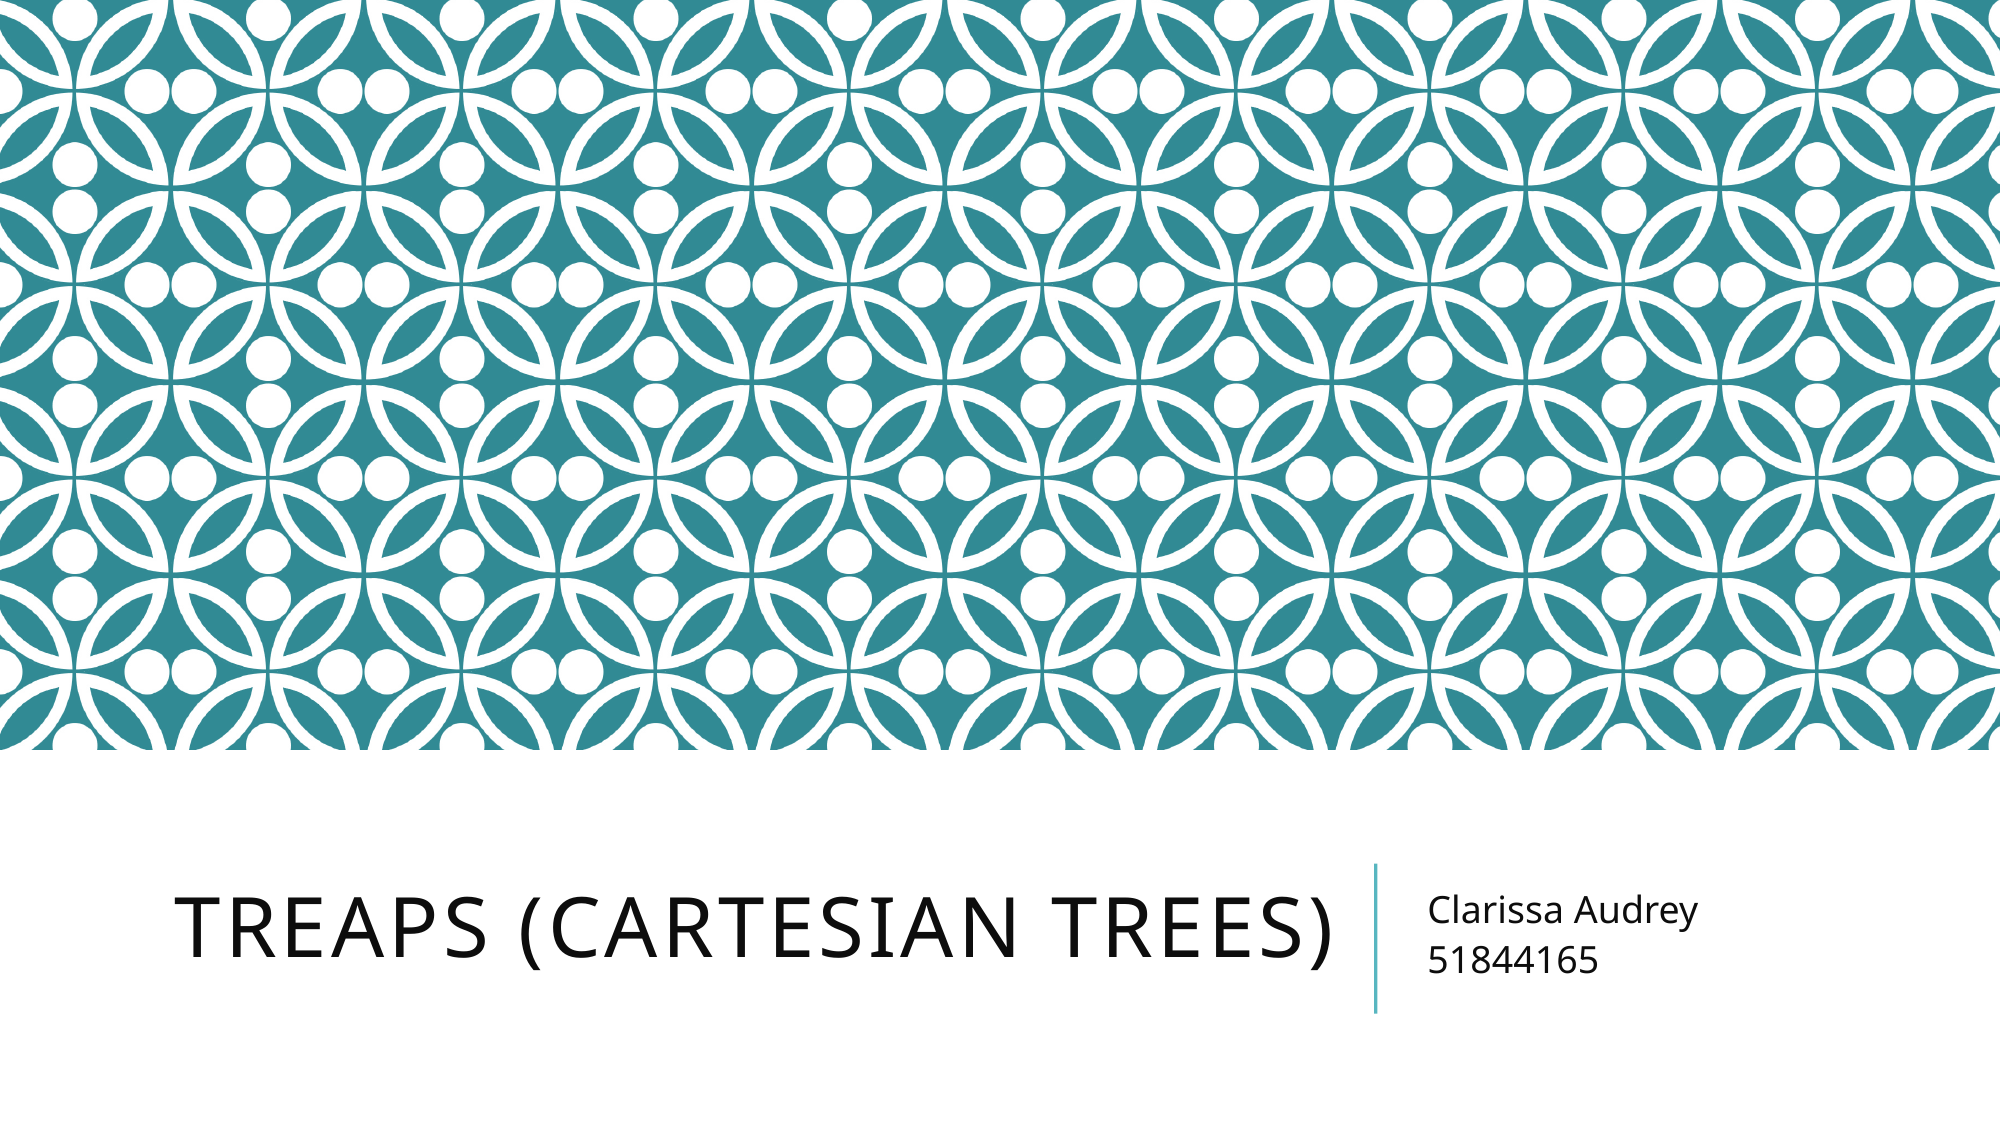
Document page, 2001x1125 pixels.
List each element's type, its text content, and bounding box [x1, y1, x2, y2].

picture [0, 0, 2000, 750]
subtitle Clarissa Audrey 51844165 [1412, 813, 1938, 1054]
title Treaps (Cartesian Trees) [45, 813, 1350, 1054]
